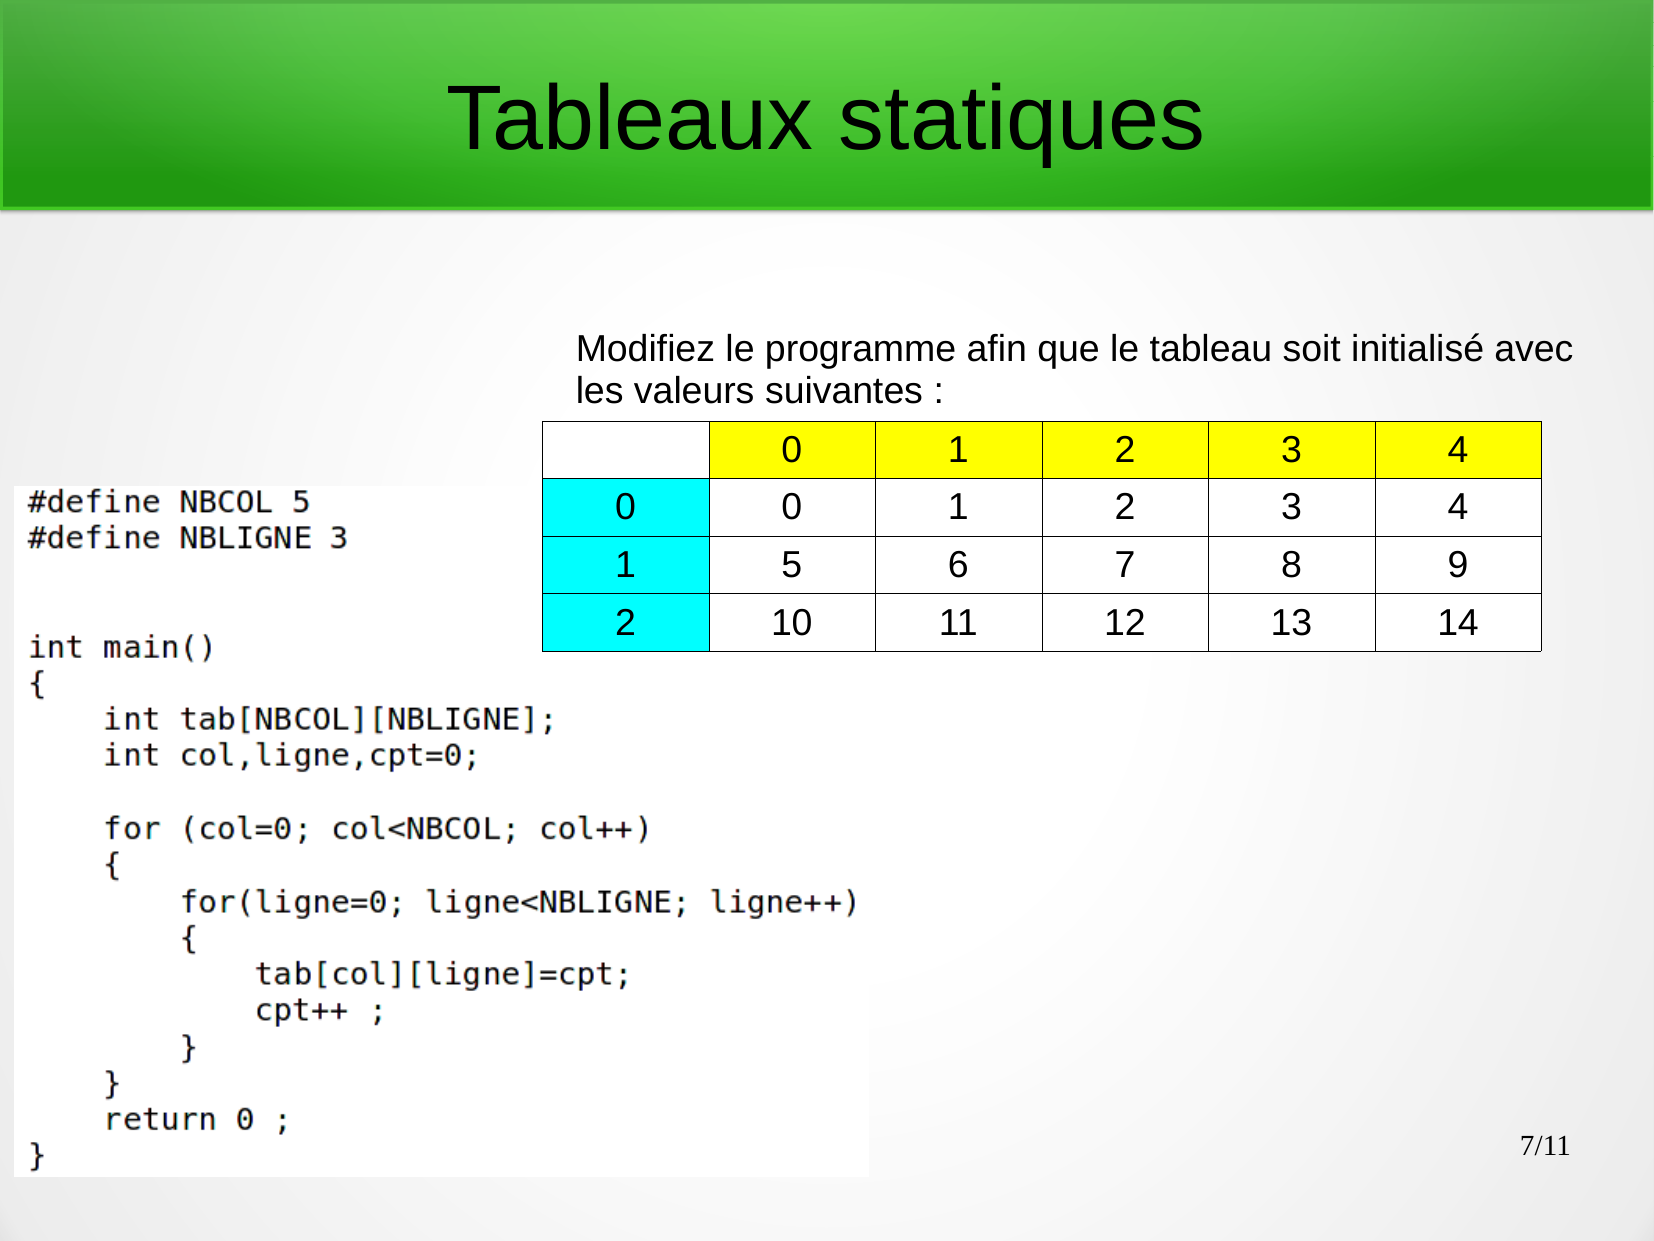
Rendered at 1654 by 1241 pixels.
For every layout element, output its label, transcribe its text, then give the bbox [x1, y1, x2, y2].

table_cell 4 [1376, 479, 1541, 536]
table_cell 13 [1209, 594, 1375, 651]
table_header 3 [1209, 422, 1375, 478]
table_cell 14 [1376, 594, 1541, 651]
table_cell 5 [710, 537, 875, 593]
table_cell 8 [1209, 537, 1375, 593]
table_header [543, 422, 709, 478]
table_header 0 [710, 422, 875, 478]
table_cell 12 [1043, 594, 1208, 651]
table_cell 0 [710, 479, 875, 536]
table_cell 0 [543, 479, 709, 536]
table_cell 7 [1043, 537, 1208, 593]
table_cell 2 [543, 594, 709, 651]
table_header 2 [1043, 422, 1208, 478]
table_cell 6 [876, 537, 1042, 593]
table_cell 1 [543, 537, 709, 593]
table_cell 9 [1376, 537, 1541, 593]
title Tableaux statiques [82, 47, 1571, 189]
table_header 1 [876, 422, 1042, 478]
table_header 4 [1376, 422, 1541, 478]
picture [14, 486, 869, 1177]
table_cell 10 [710, 594, 875, 651]
text_box Modifiez le programme afin que le tableau soit initialisé avec les valeurs suivantes : [561, 319, 1625, 419]
table_cell 1 [876, 479, 1042, 536]
table_cell 3 [1209, 479, 1375, 536]
table_cell 11 [876, 594, 1042, 651]
table_cell 2 [1043, 479, 1208, 536]
